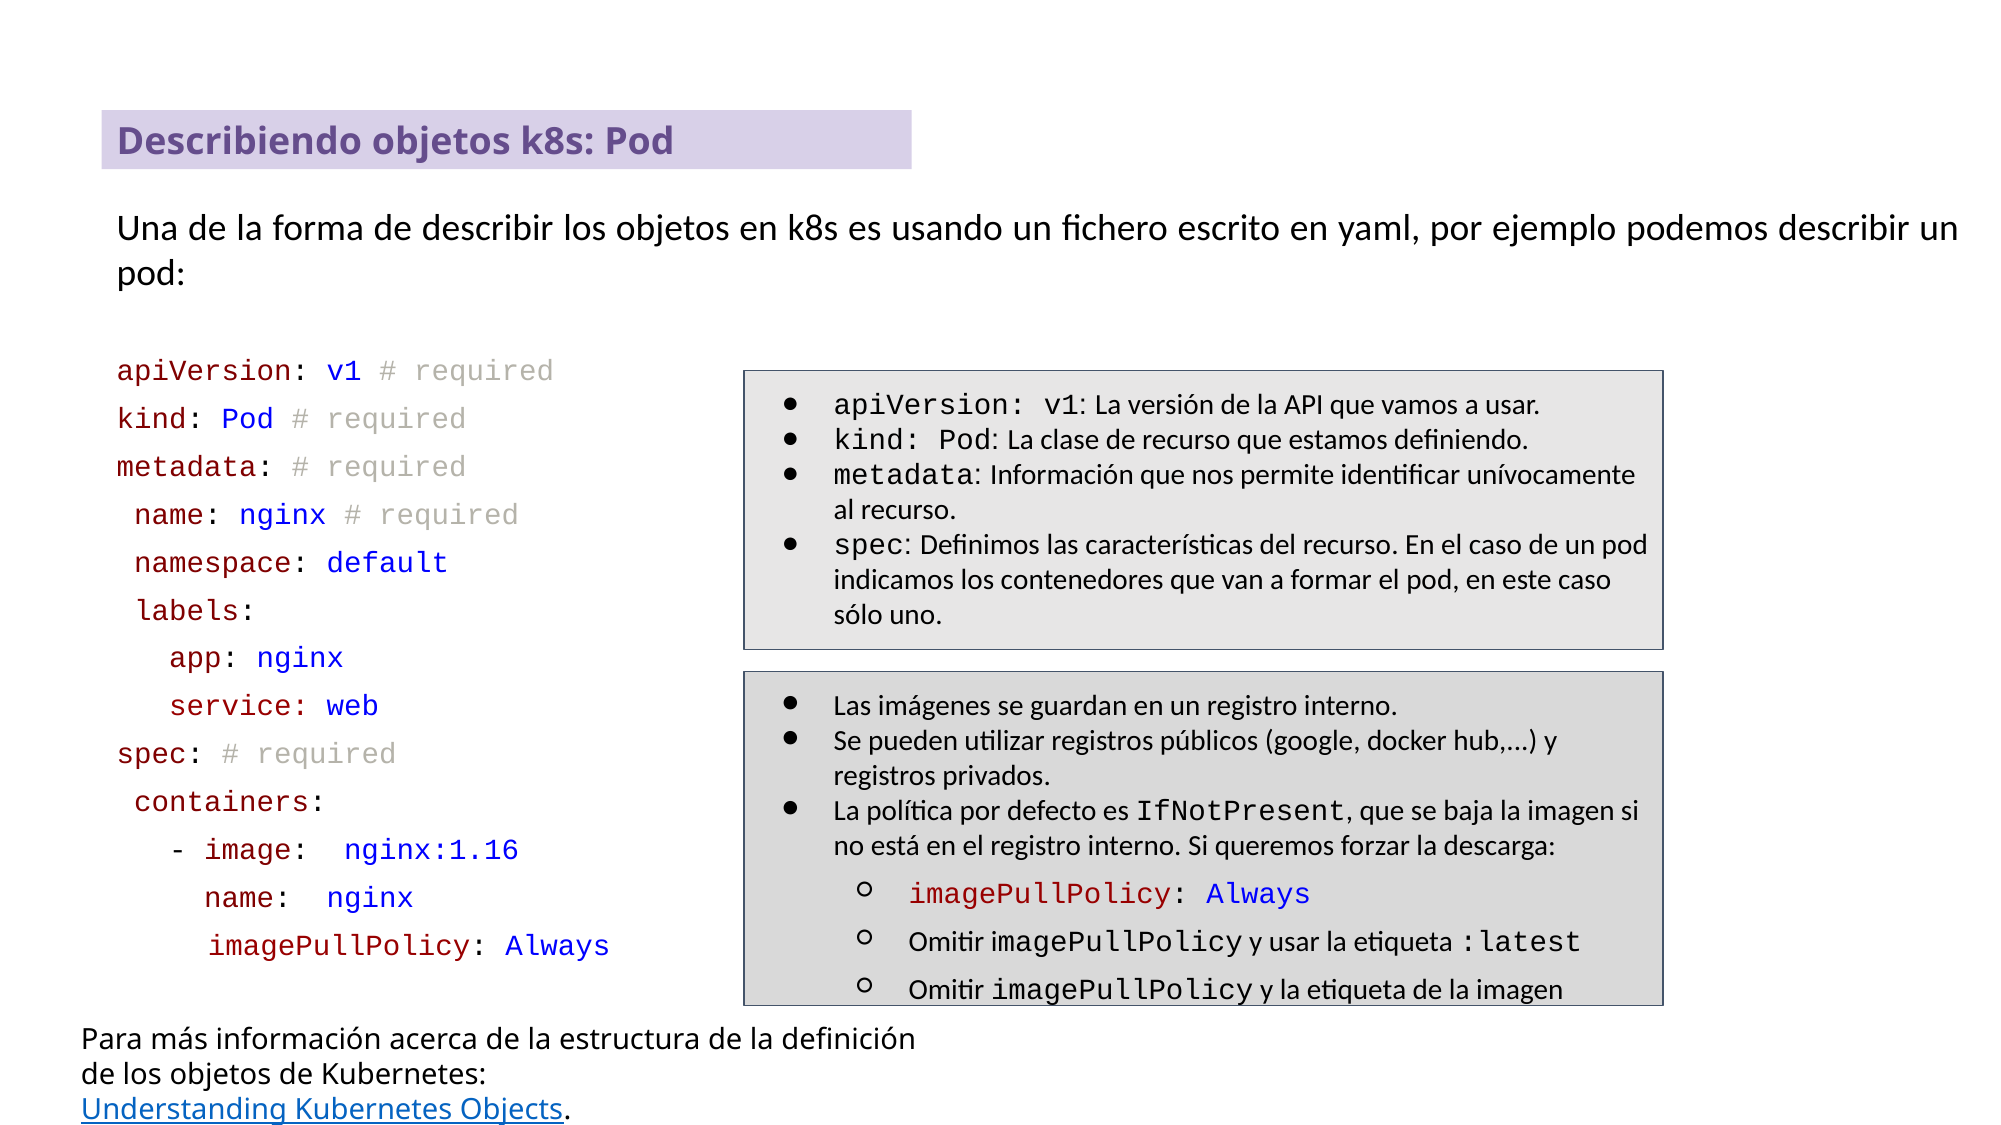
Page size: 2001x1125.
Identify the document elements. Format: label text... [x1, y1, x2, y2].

text_box Las imágenes se guardan en un registro interno. Se pueden utilizar registros públicos (google, docker hub,...) y registros privados. La política por defecto es IfNotPresent, que se baja la imagen si no está en el registro interno. Si queremos forzar la descarga: imagePullPolicy: Always Omitir imagePullPolicy y usar la etiqueta :latest Omitir imagePullPolicy y la etiqueta de la imagen [743, 671, 1664, 1006]
text_box Para más información acerca de la estructura de la definición de los objetos de Kubernetes: Understanding Kubernetes Objects. [65, 1005, 973, 1114]
text_box Describiendo objetos k8s: Pod [101, 110, 912, 170]
text_box Una de la forma de describir los objetos en k8s es usando un fichero escrito en yaml, por ejemplo podemos describir un pod: apiVersion: v1 # required kind: Pod # required metadata: # required name: nginx # required namespace: default labels: app: nginx service: web spec: # required containers: - image: nginx:1.16 name: nginx imagePullPolicy: Always [101, 195, 1977, 901]
text_box apiVersion: v1: La versión de la API que vamos a usar. kind: Pod: La clase de recurso que estamos definiendo. metadata: Información que nos permite identificar unívocamente al recurso. spec: Definimos las características del recurso. En el caso de un pod indicamos los contenedores que van a formar el pod, en este caso sólo uno. [743, 370, 1664, 650]
